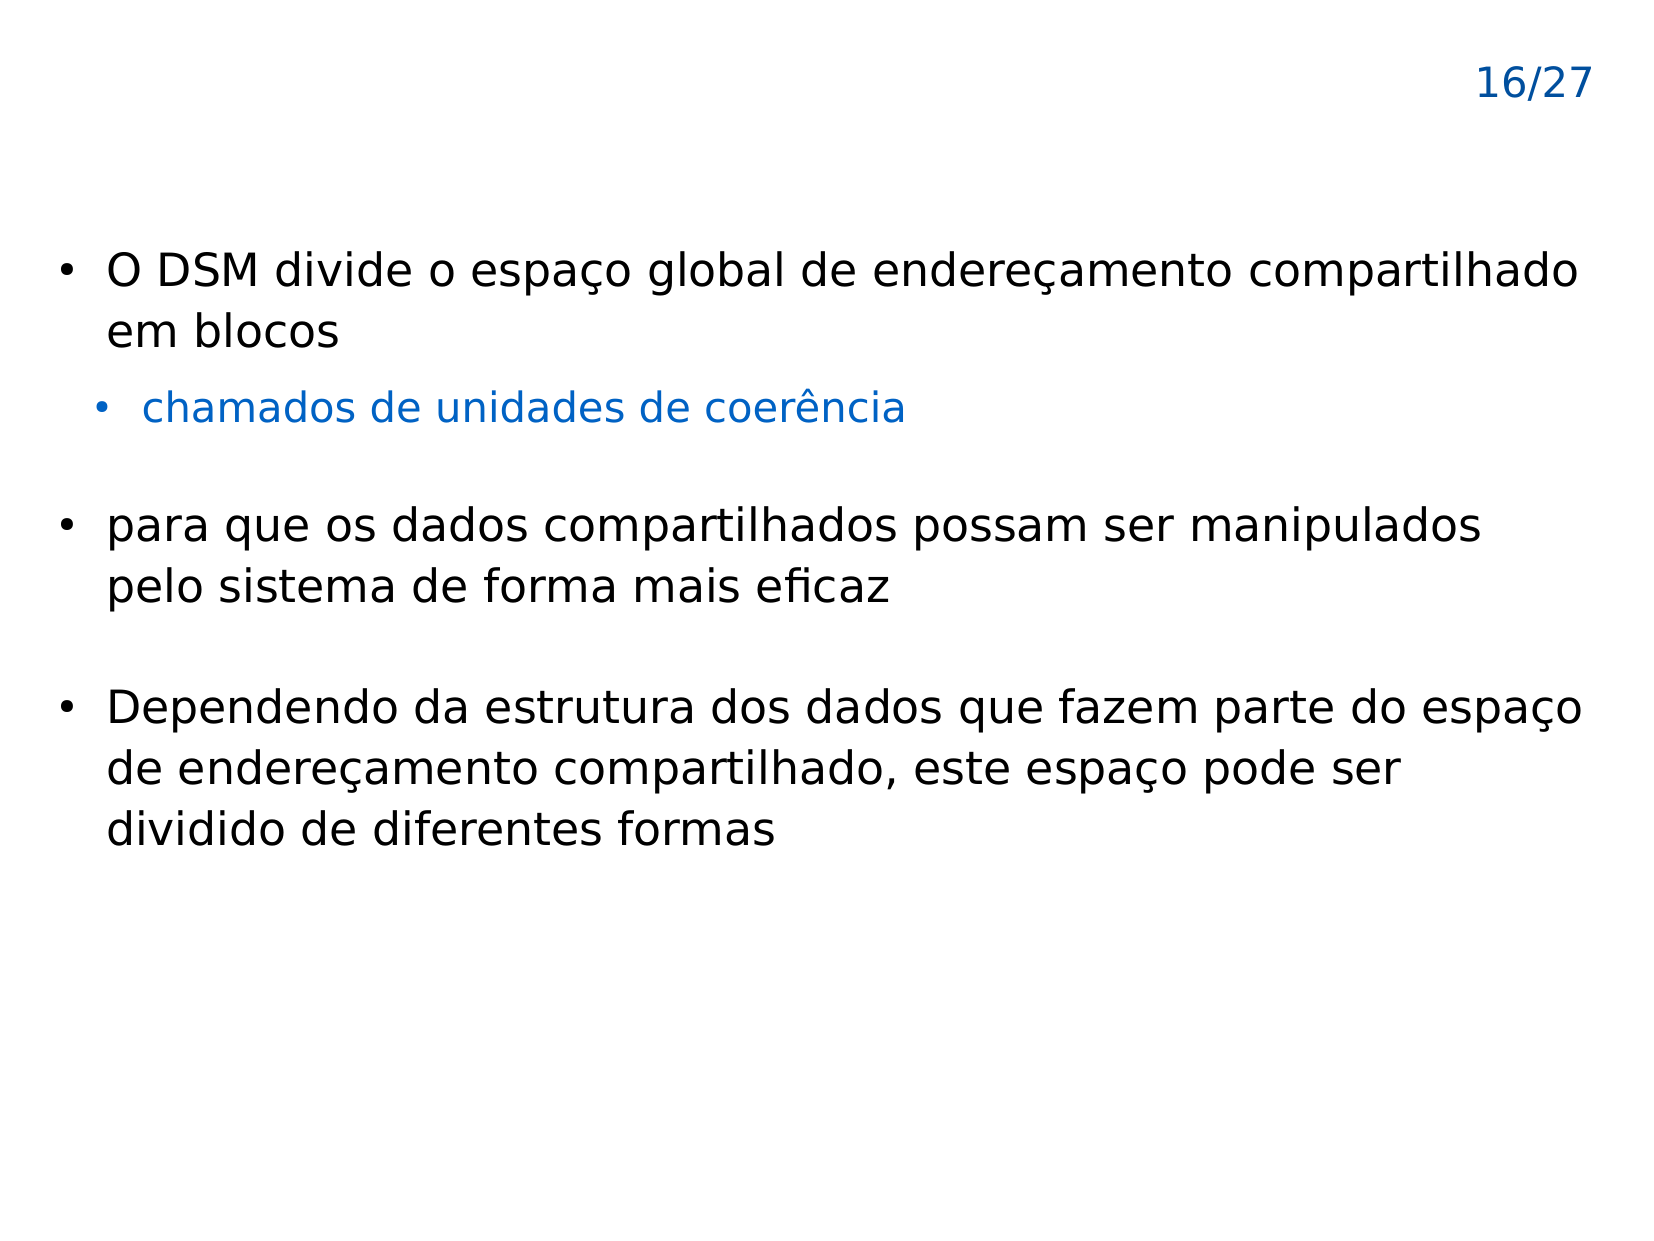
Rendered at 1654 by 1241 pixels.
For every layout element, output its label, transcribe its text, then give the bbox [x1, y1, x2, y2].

list O DSM divide o espaço global de endereçamento compartilhado em blocos chamados de unidades de coerência para que os dados compartilhados possam ser manipulados pelo sistema de forma mais eficaz Dependendo da estrutura dos dados que fazem parte do espaço de endereçamento compartilhado, este espaço pode ser dividido de diferentes formas [59, 236, 1595, 1211]
